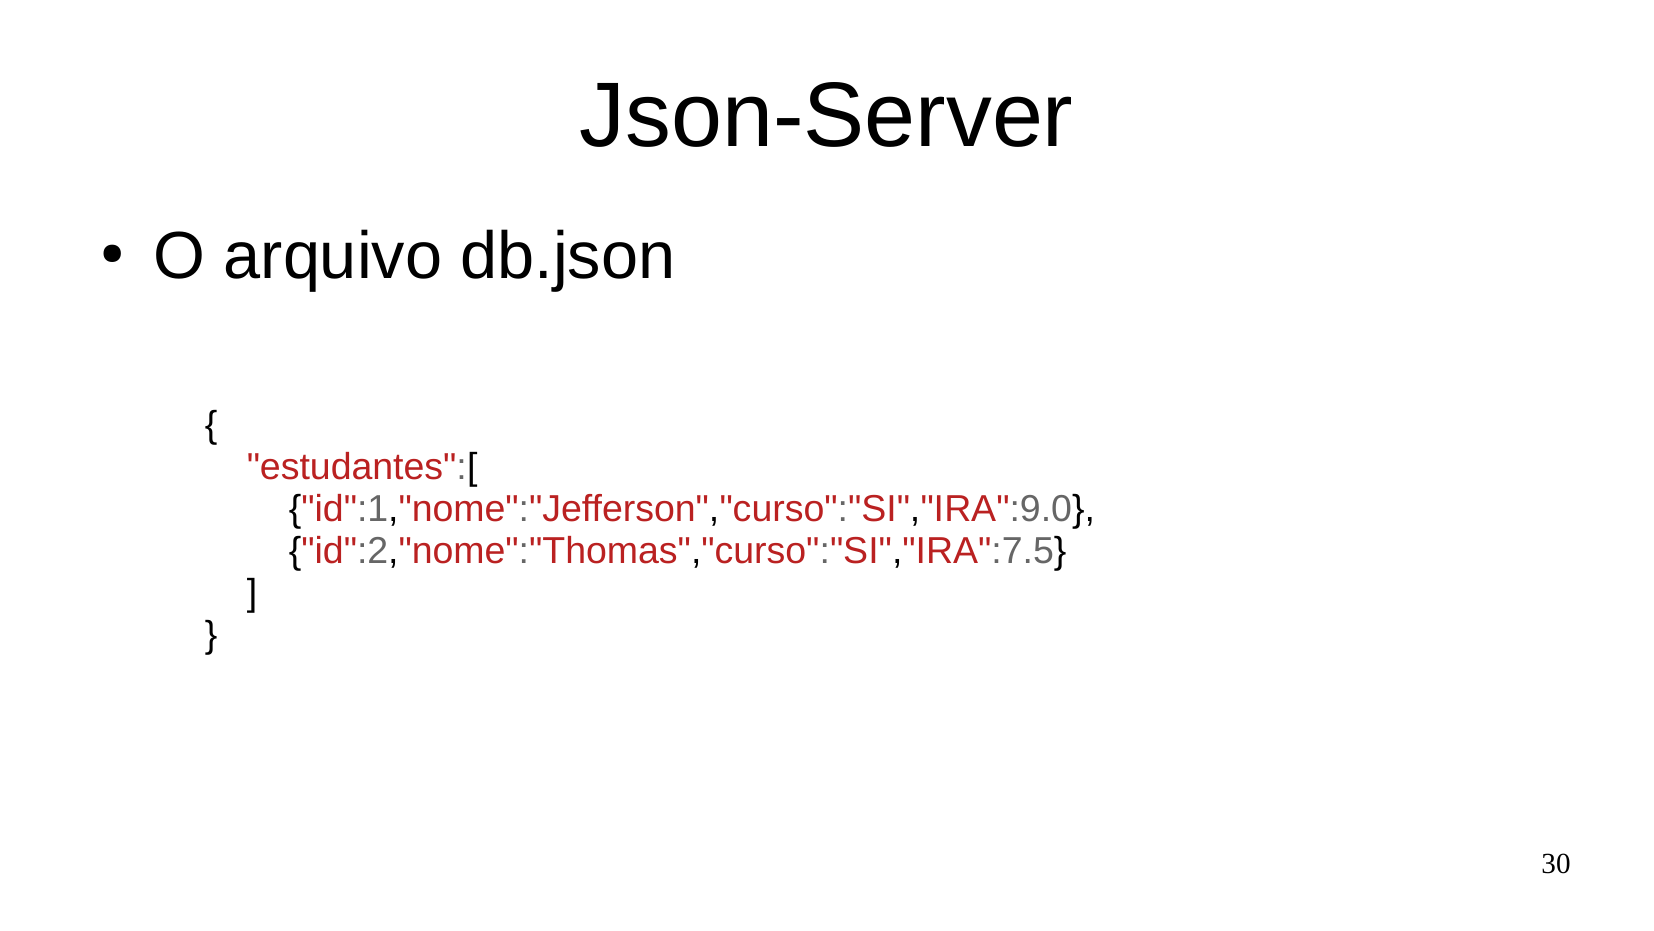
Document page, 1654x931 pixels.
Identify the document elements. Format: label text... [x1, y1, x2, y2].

title Json-Server [82, 37, 1571, 193]
text_box { "estudantes":[ {"id":1,"nome":"Jefferson","curso":"SI","IRA":9.0}, {"id":2,"nome":"Thomas","curso":"SI","IRA":7.5} ] } [190, 396, 1155, 664]
list O arquivo db.json [82, 217, 1571, 758]
